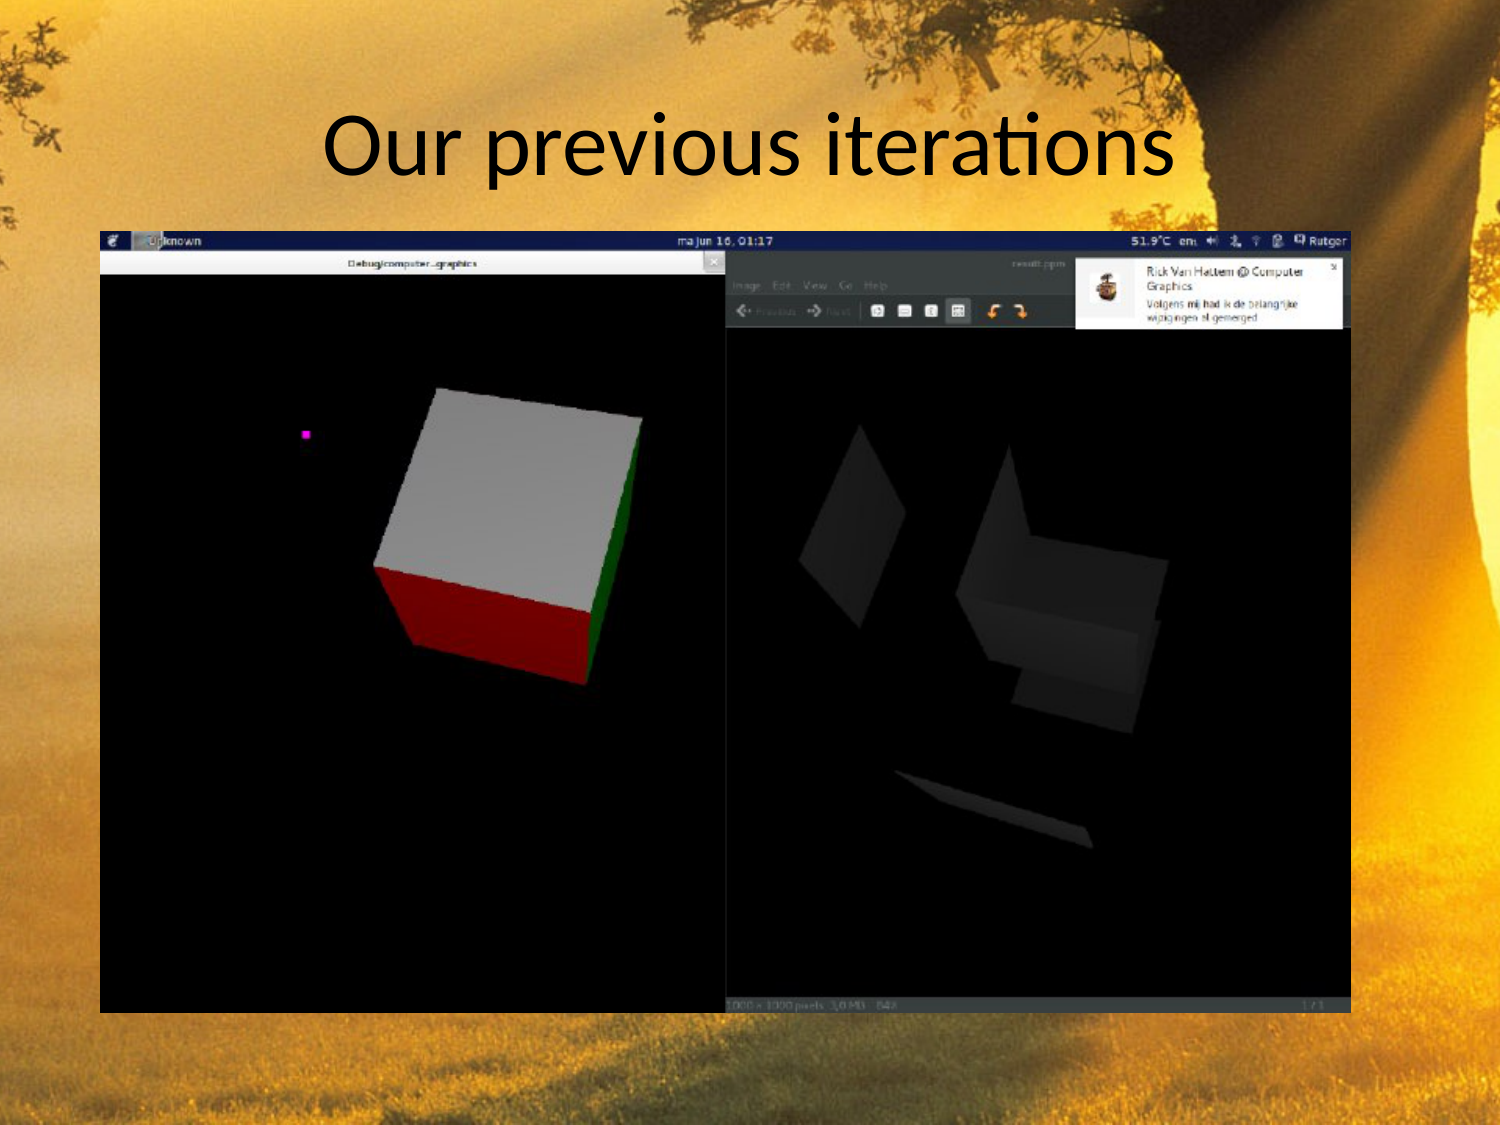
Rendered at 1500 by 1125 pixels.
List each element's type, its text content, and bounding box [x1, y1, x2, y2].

picture [0, 0, 1500, 1125]
text_box Our previous iterations [75, 45, 1425, 233]
